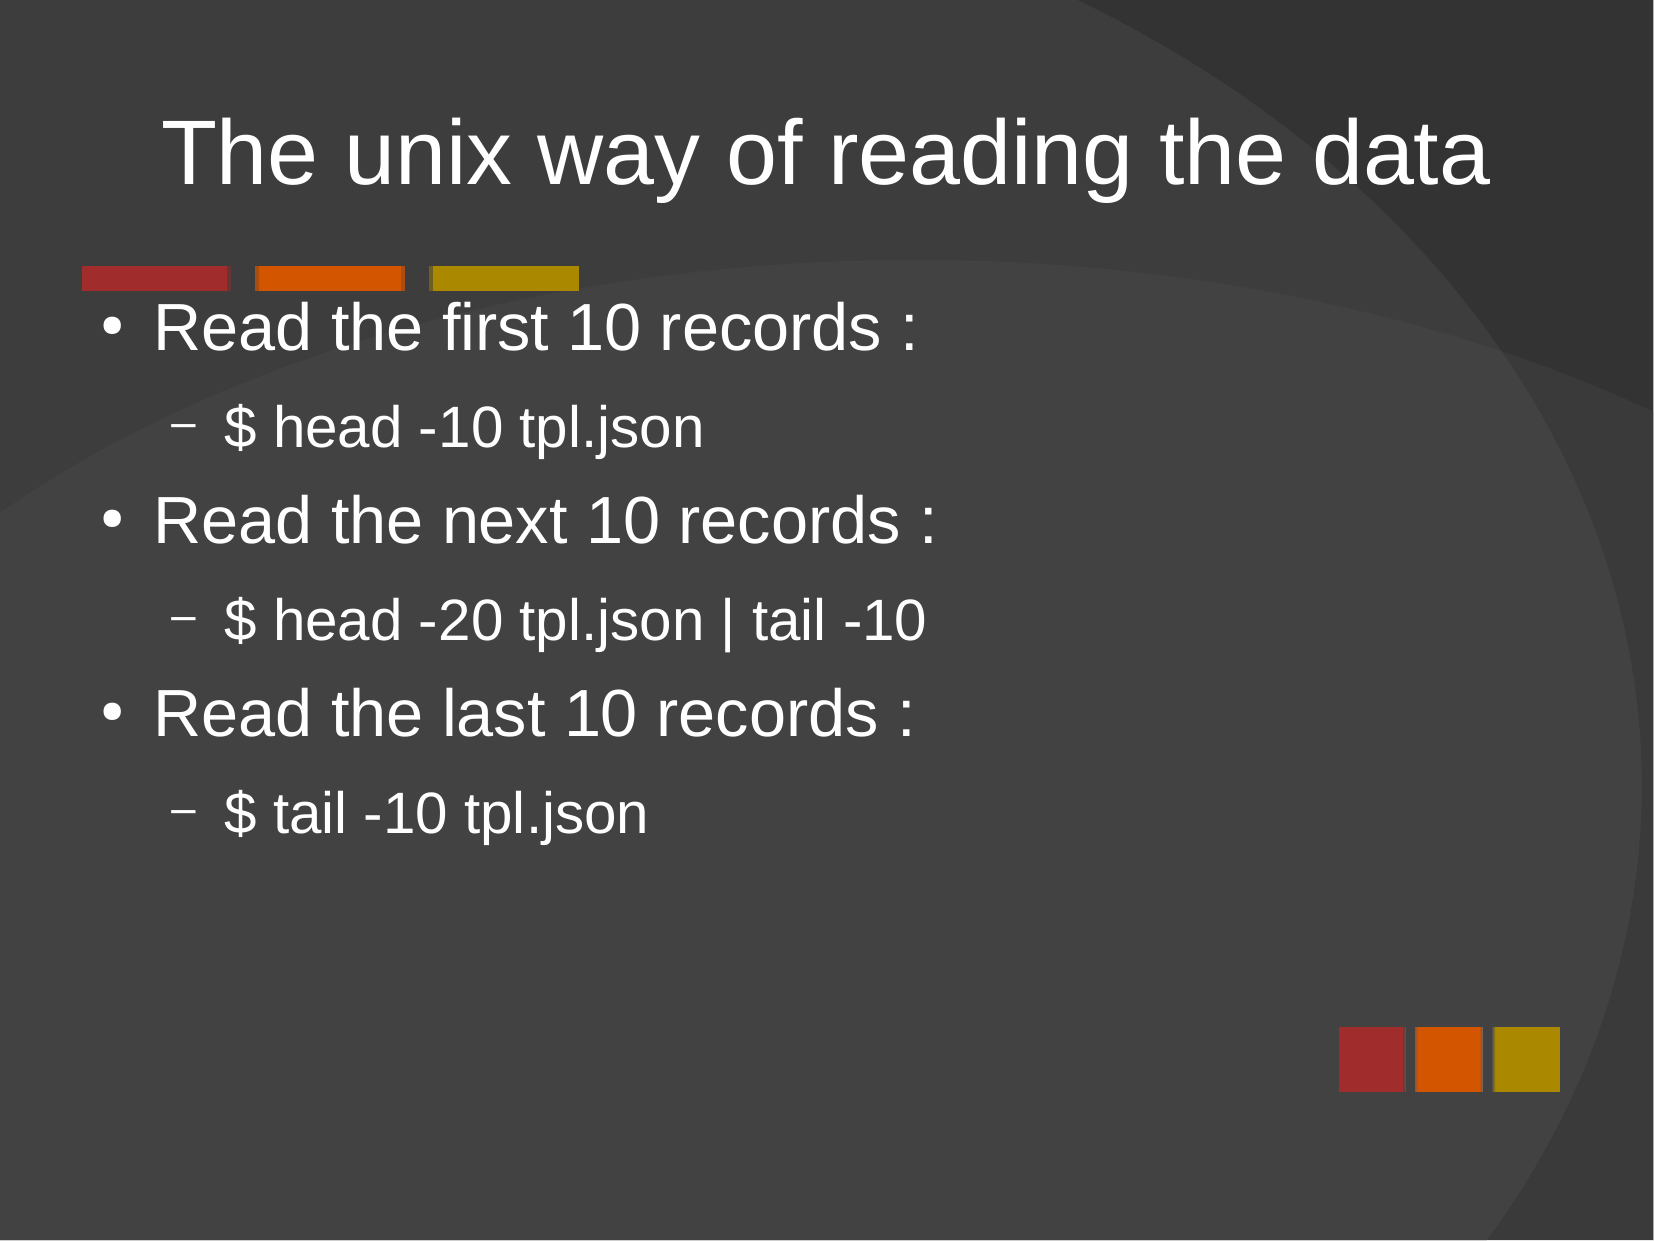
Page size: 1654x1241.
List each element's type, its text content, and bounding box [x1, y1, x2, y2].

picture [1339, 1027, 1560, 1092]
picture [82, 266, 579, 290]
list Read the first 10 records : $ head -10 tpl.json Read the next 10 records : $ head -20 tpl.json | tail -10 Read the last 10 records : $ tail -10 tpl.json [82, 290, 1571, 1010]
title The unix way of reading the data [82, 49, 1571, 257]
